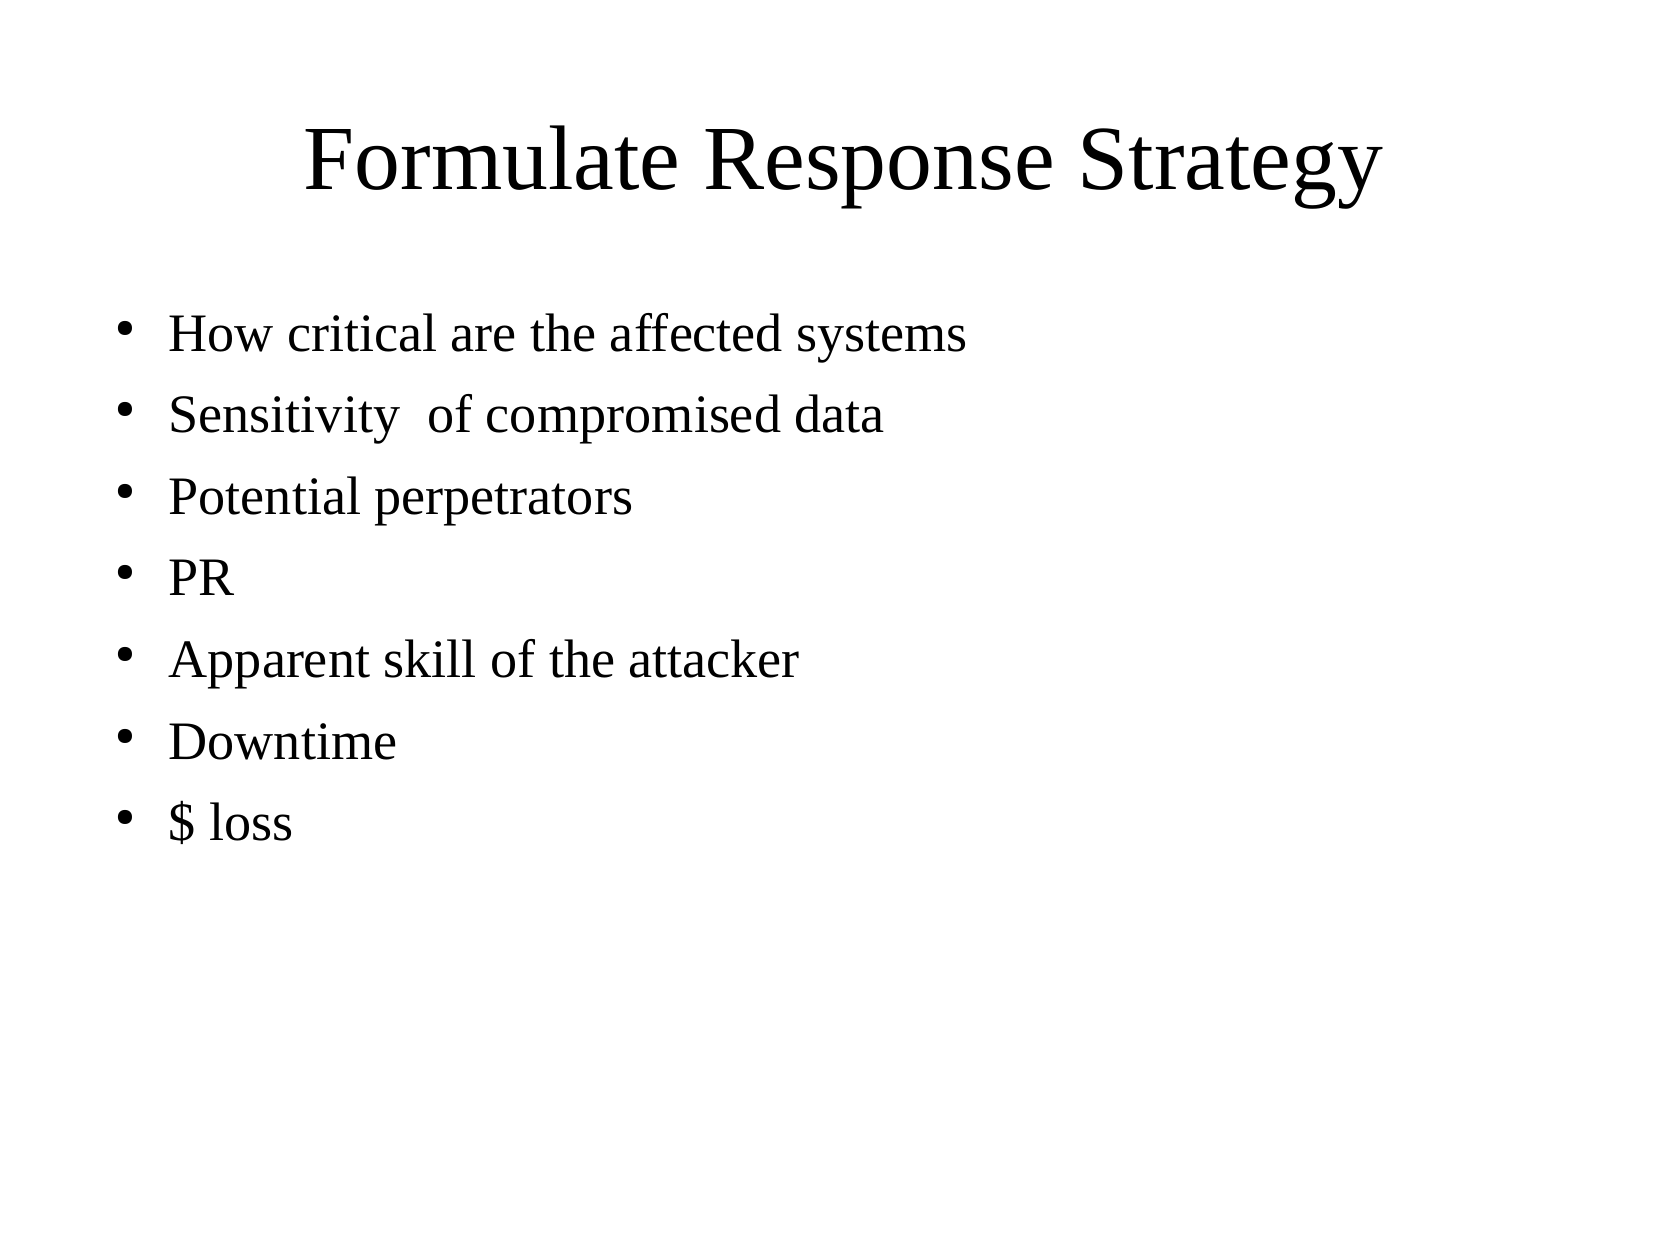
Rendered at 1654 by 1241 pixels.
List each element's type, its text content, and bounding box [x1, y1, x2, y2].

title Formulate Response Strategy [82, 49, 1571, 257]
list How critical are the affected systems Sensitivity of compromised data Potential perpetrators PR Apparent skill of the attacker Downtime $ loss [82, 289, 1571, 1108]
